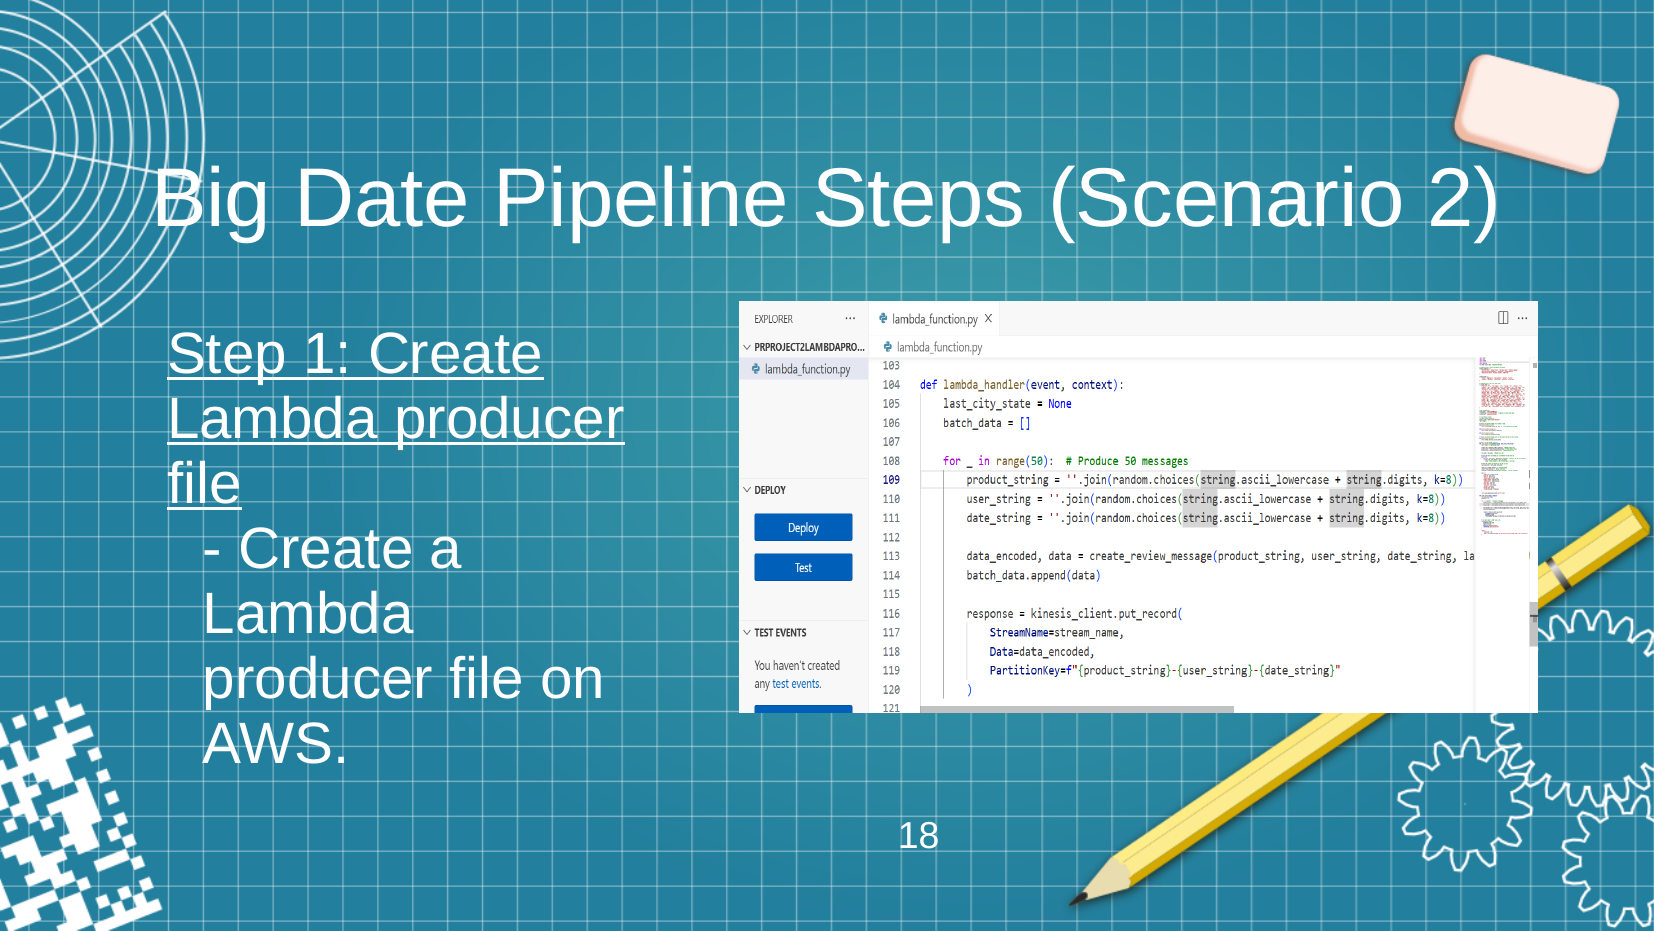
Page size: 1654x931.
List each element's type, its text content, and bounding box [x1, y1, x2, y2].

text_box <number> [787, 806, 1051, 863]
picture [0, 0, 1654, 931]
text_box Step 1: Create Lambda producer file - Create a Lambda producer file on AWS. [152, 313, 676, 676]
title Big Date Pipeline Steps (Scenario 2) [82, 132, 1571, 263]
